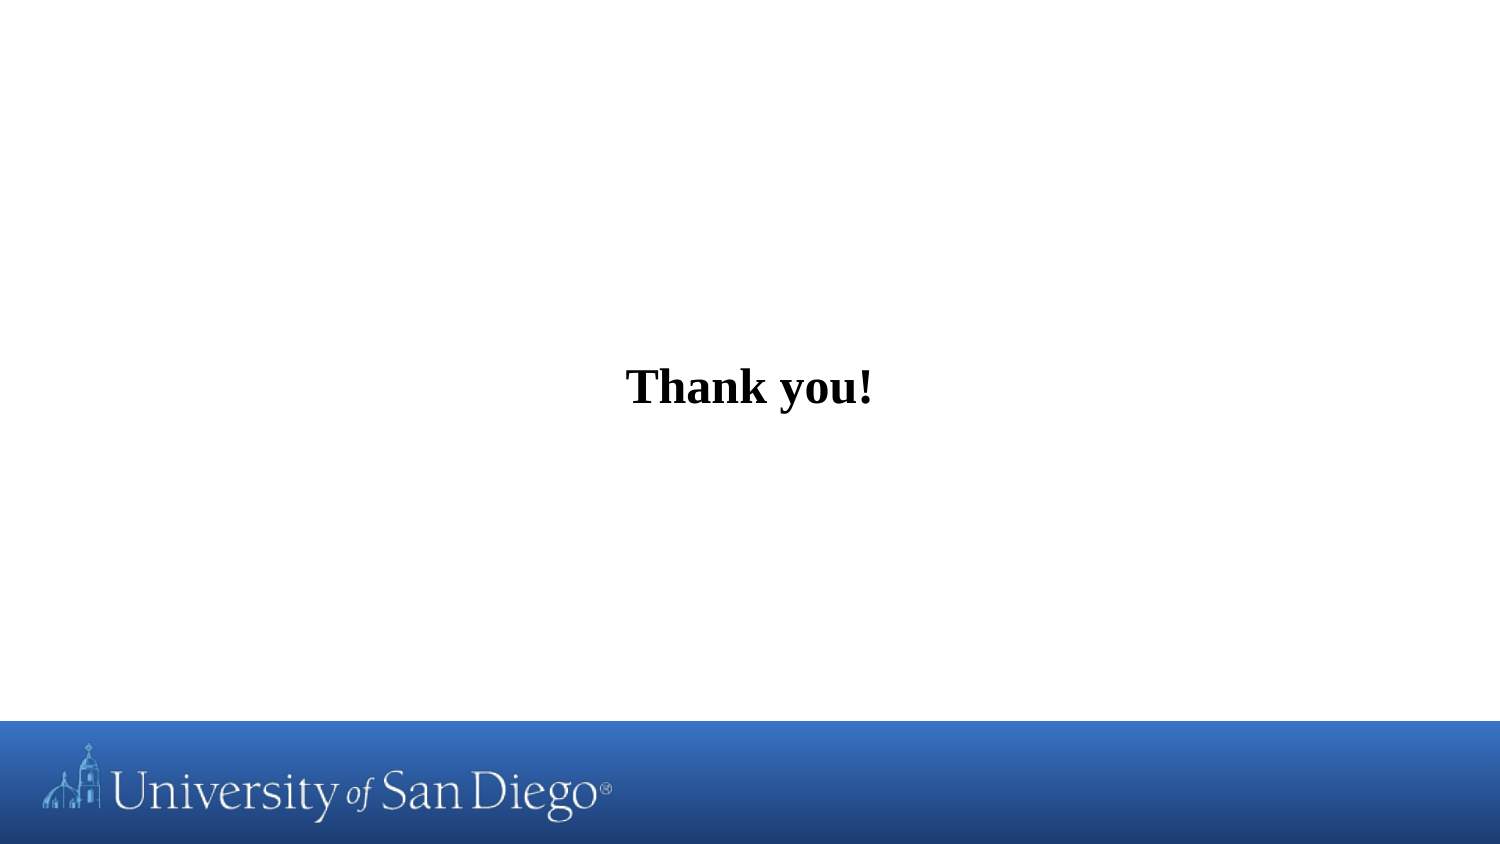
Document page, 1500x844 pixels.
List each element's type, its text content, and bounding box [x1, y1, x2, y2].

text_box Thank you! [105, 346, 1395, 422]
